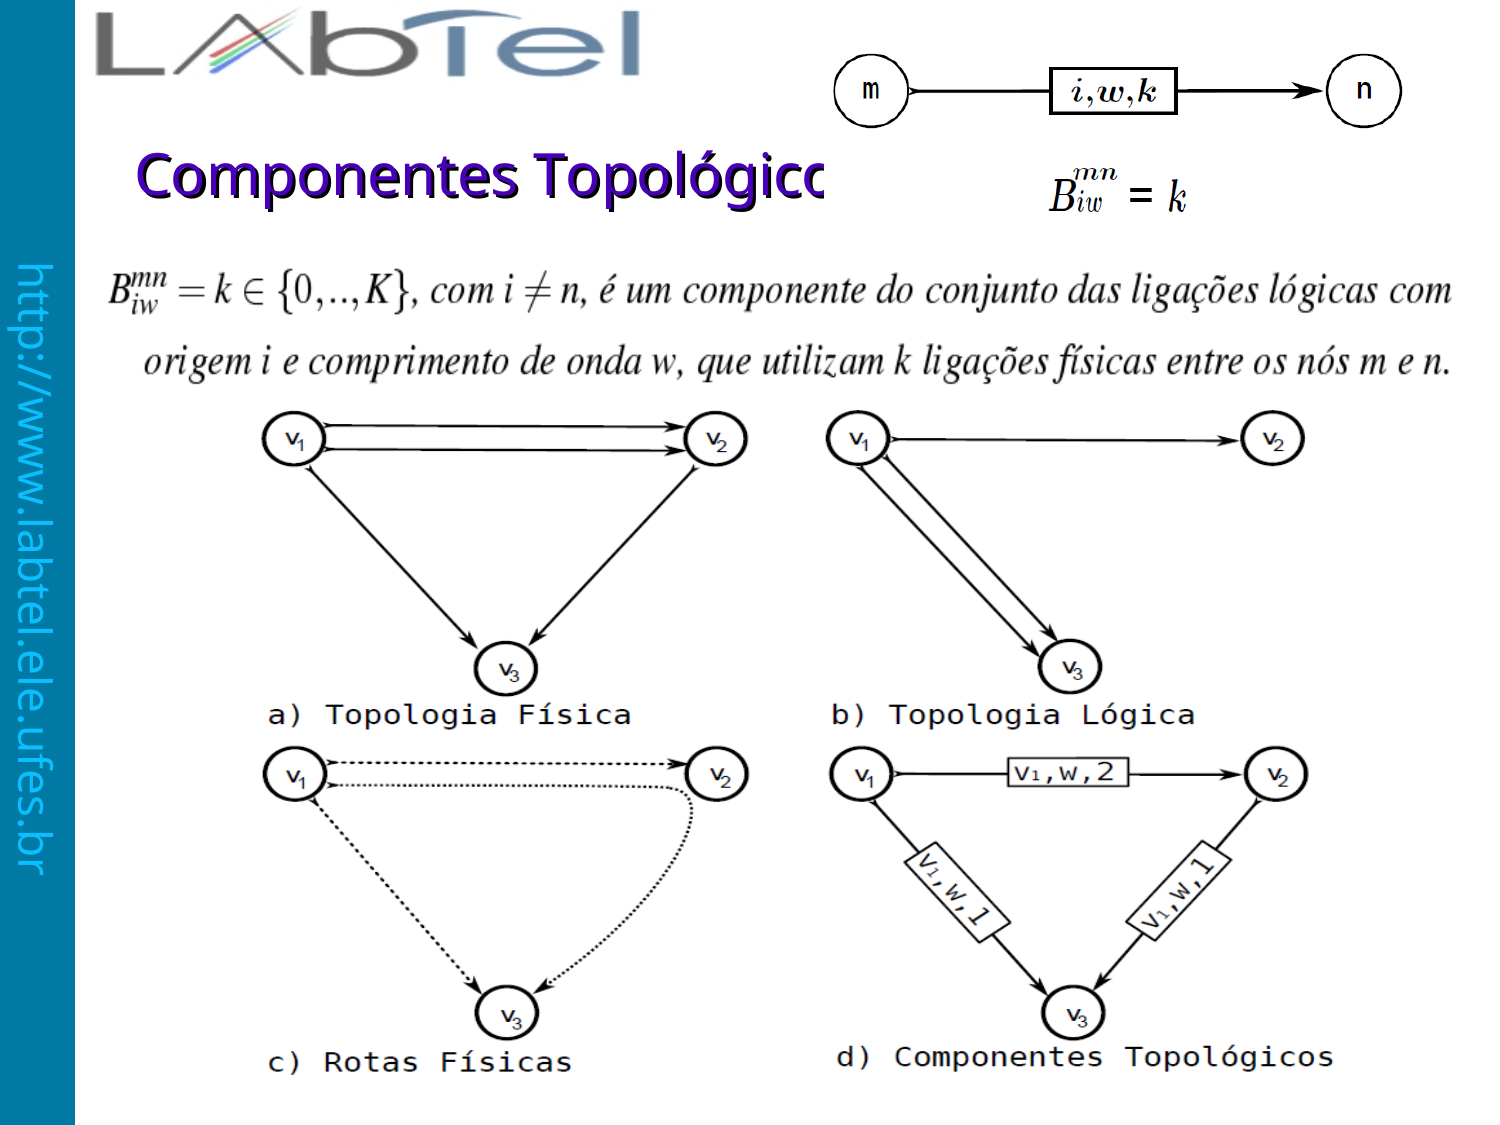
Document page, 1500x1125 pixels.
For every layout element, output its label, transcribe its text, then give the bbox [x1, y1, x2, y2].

picture [824, 48, 1405, 220]
picture [250, 409, 1336, 1076]
title Componentes Topológicos [99, 65, 1461, 264]
picture [104, 266, 1463, 389]
picture [76, 0, 675, 88]
